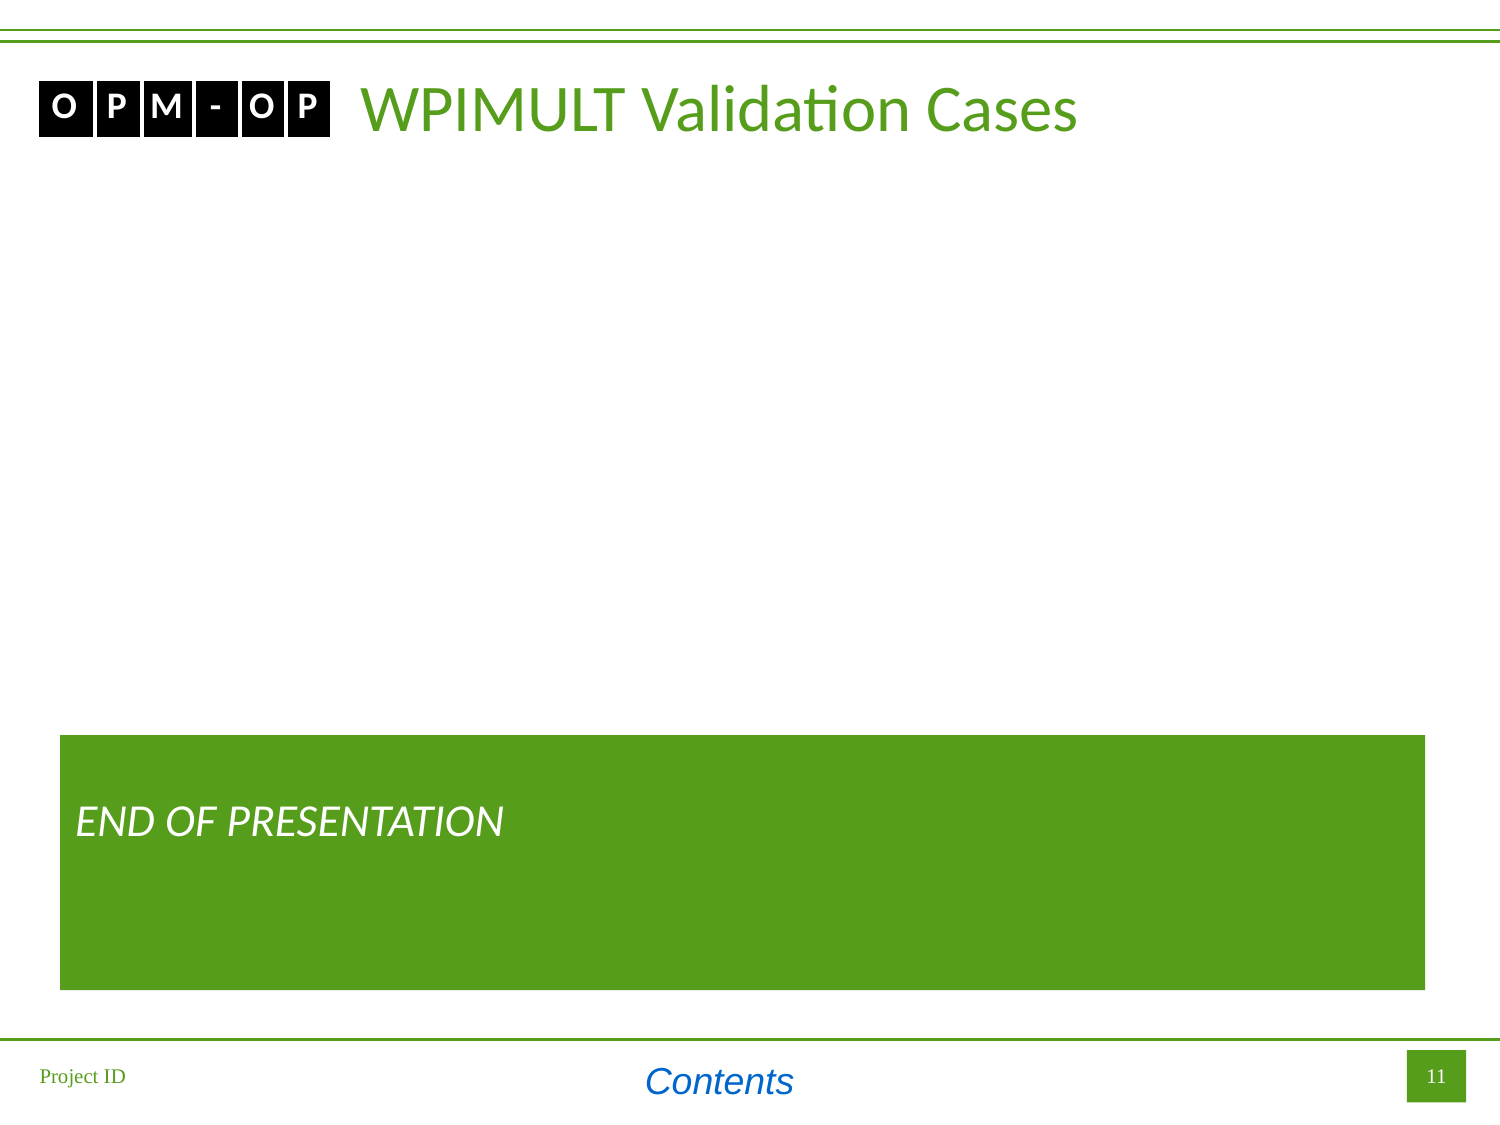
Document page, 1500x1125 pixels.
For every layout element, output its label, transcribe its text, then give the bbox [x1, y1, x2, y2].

title WPIMULT Validation Cases [360, 77, 1425, 153]
list End of Presentation [60, 735, 1426, 991]
